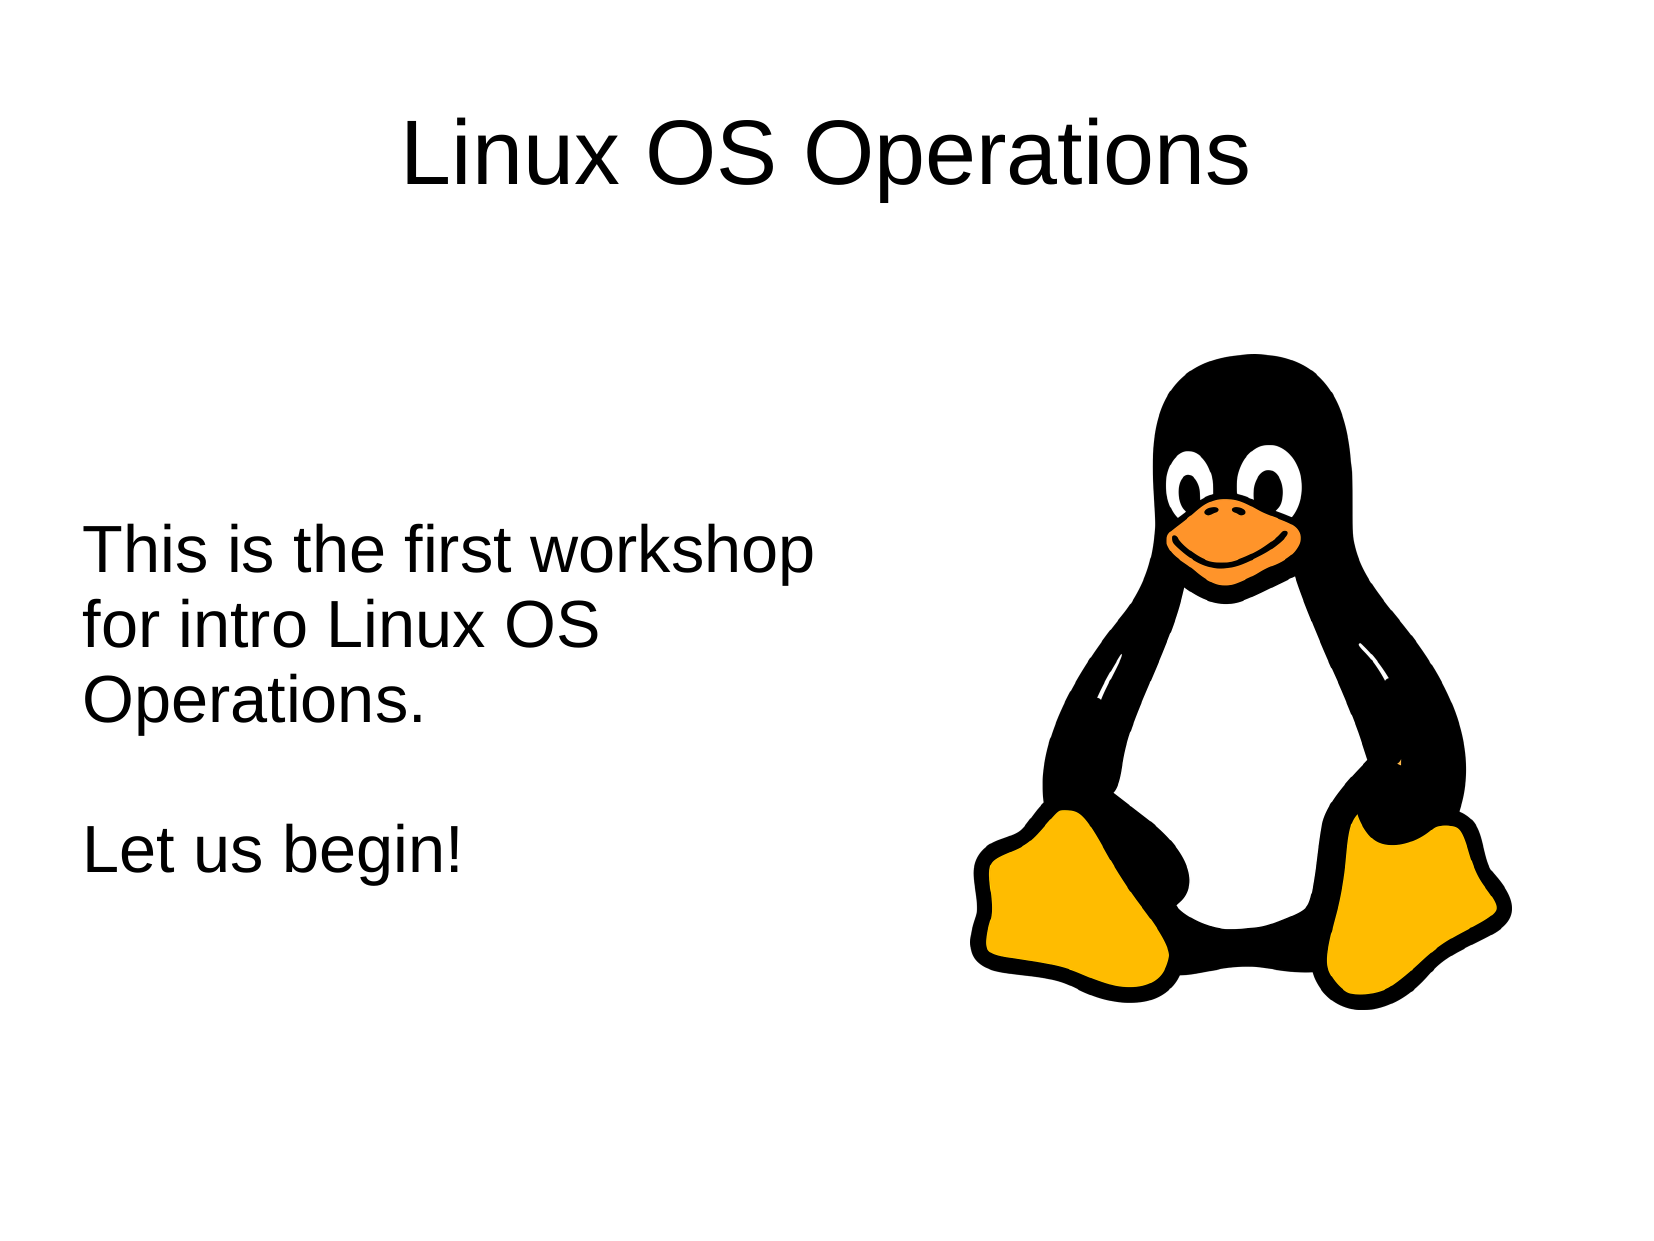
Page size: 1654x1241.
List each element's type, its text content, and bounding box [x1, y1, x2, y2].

subtitle This is the first workshop for intro Linux OS Operations. Let us begin! [82, 290, 1571, 1109]
title Linux OS Operations [82, 49, 1571, 257]
picture [970, 354, 1512, 1010]
